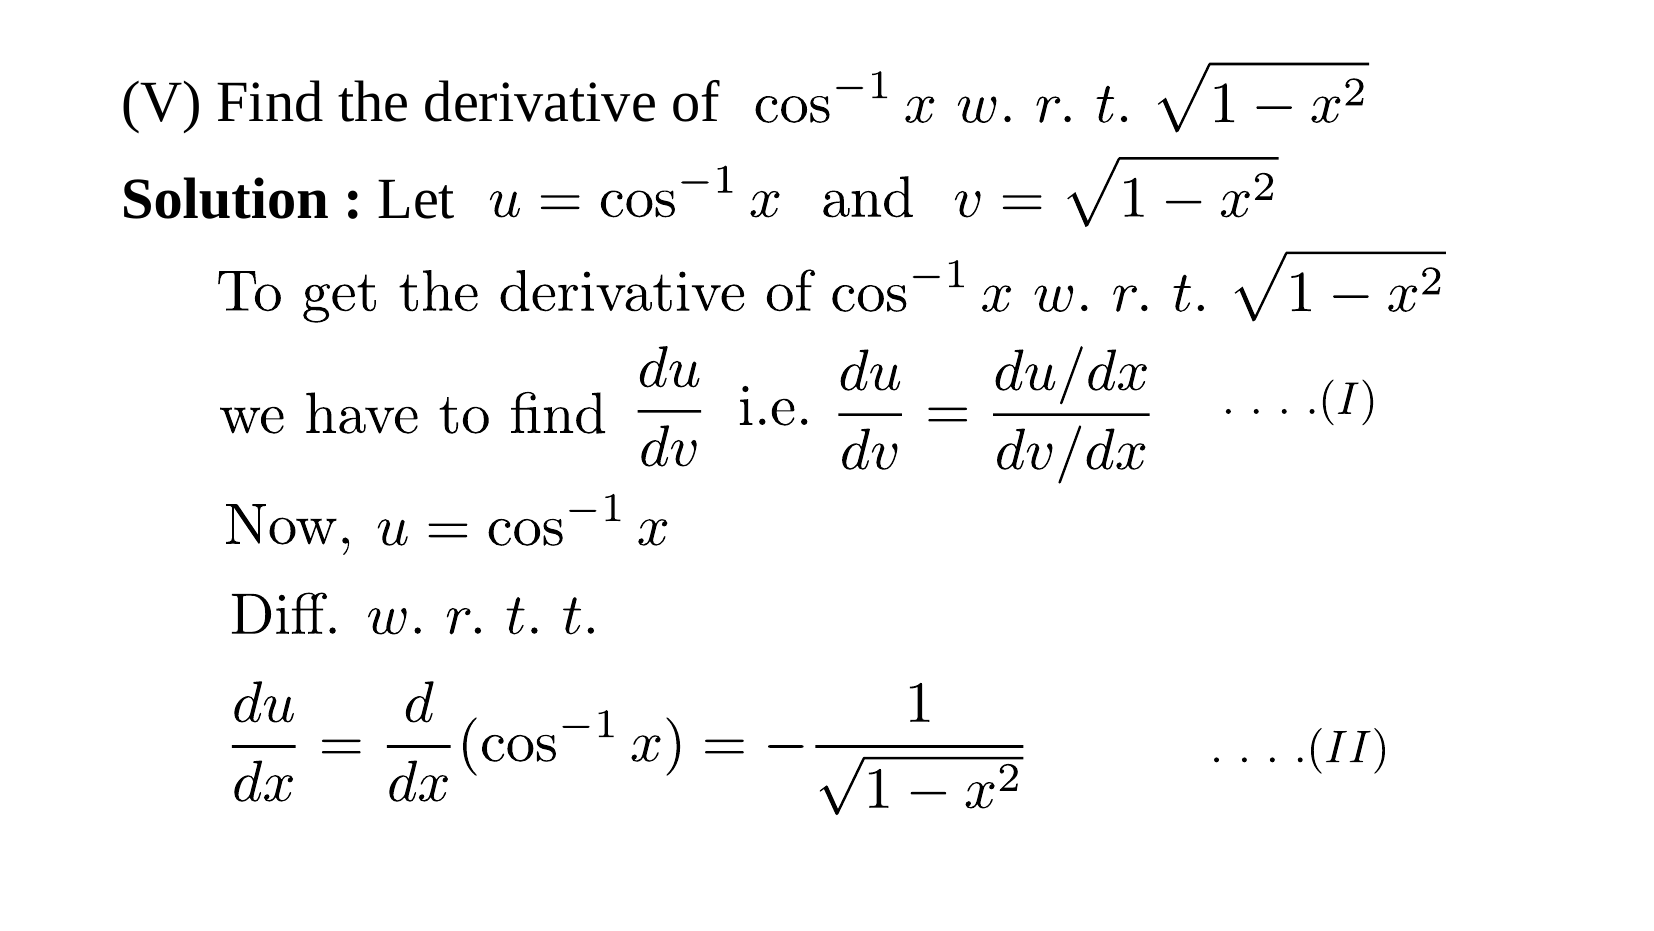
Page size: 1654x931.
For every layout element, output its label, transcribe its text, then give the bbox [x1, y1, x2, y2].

text_box [231, 681, 1024, 816]
text_box [220, 391, 606, 434]
title (V) Find the derivative of Solution : Let [47, 37, 1607, 886]
text_box [739, 385, 808, 426]
text_box [637, 346, 702, 467]
text_box [832, 251, 1446, 322]
text_box [226, 504, 350, 555]
text_box [838, 346, 1150, 484]
text_box [1212, 727, 1385, 774]
text_box [218, 269, 816, 323]
text_box [489, 157, 1279, 228]
text_box [377, 493, 668, 546]
text_box [231, 592, 595, 635]
text_box [755, 62, 1370, 133]
text_box [1224, 379, 1374, 426]
